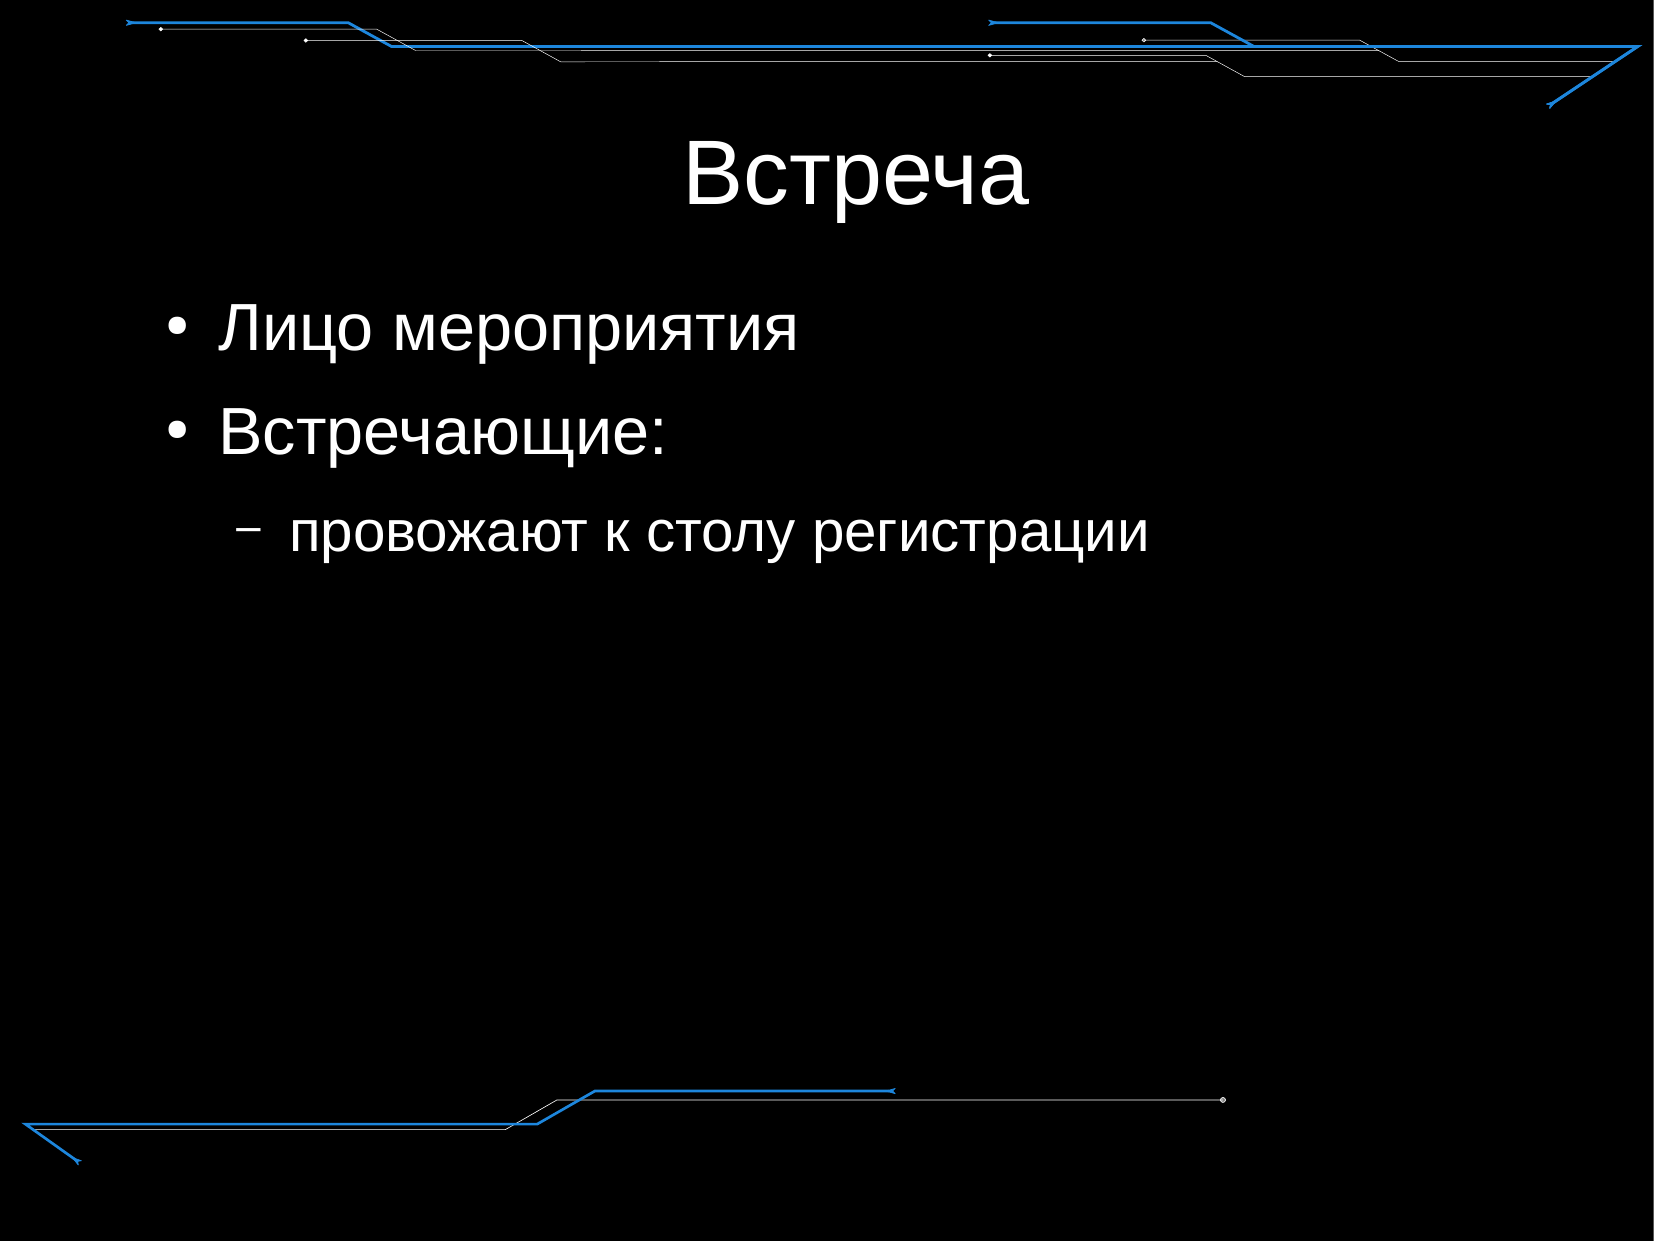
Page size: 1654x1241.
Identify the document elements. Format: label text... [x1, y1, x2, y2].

title Встреча [147, 84, 1565, 262]
list Лицо мероприятия Встречающие: провожают к столу регистрации [147, 289, 1565, 1010]
